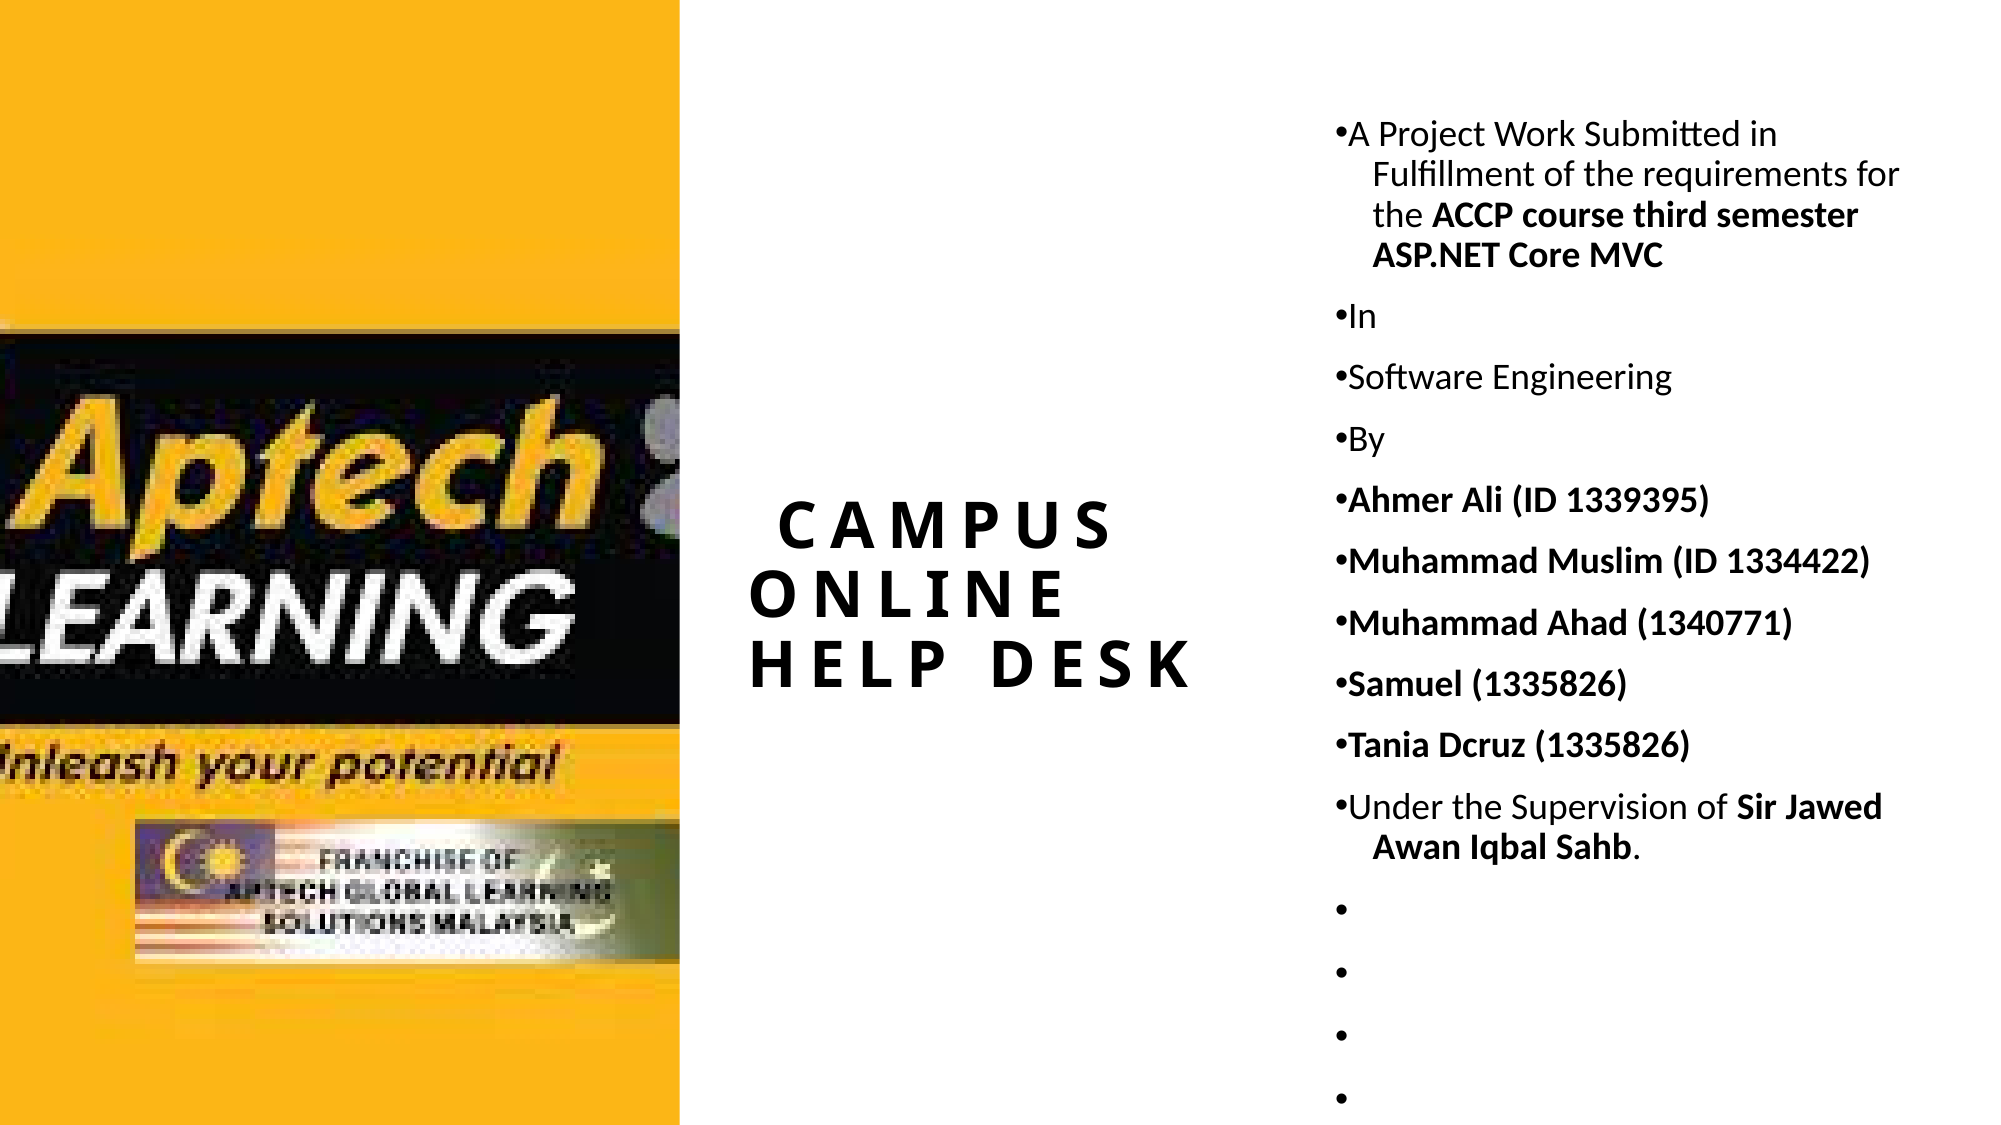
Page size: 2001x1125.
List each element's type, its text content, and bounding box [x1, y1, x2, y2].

title CAMPUS ONLINE HELP DESK [732, 106, 1268, 1018]
picture [0, 0, 680, 1125]
subtitle A Project Work Submitted in Fulfillment of the requirements for the ACCP course third semester ASP.NET Core MVC In Software Engineering By Ahmer Ali (ID 1339395) Muhammad Muslim (ID 1334422) Muhammad Ahad (1340771) Samuel (1335826) Tania Dcruz (1335826) Under the Supervision of Sir Jawed Awan Iqbal Sahb. [1319, 106, 1921, 1018]
